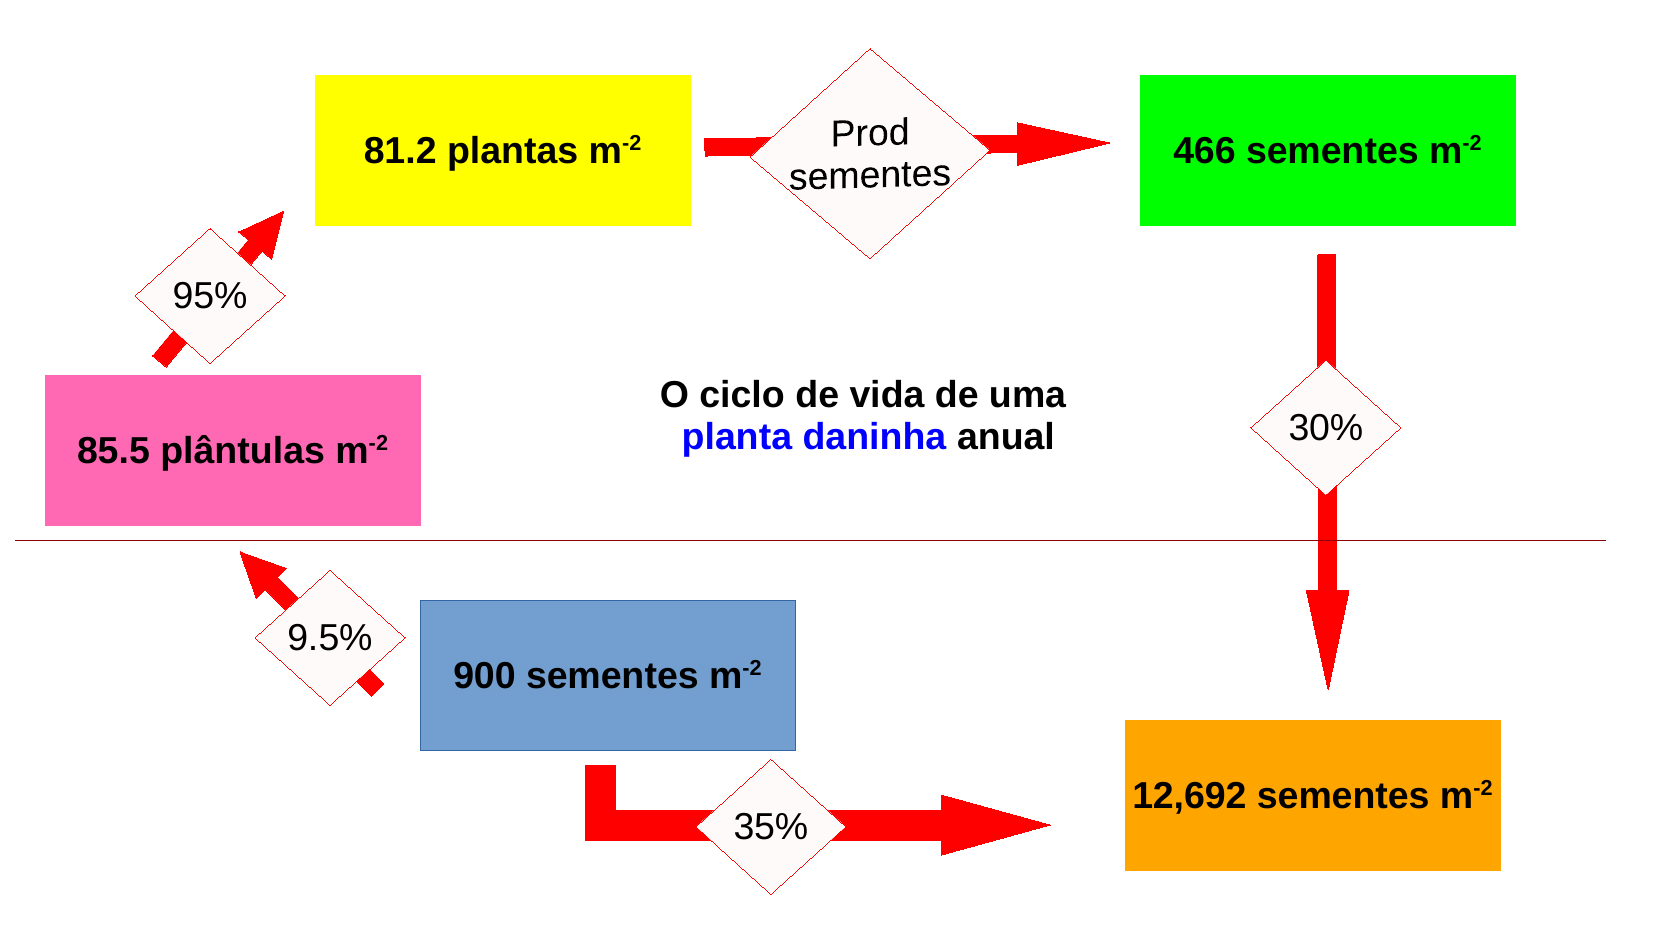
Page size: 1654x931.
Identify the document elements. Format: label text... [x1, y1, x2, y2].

text_box 95% [135, 228, 286, 364]
text_box [357, 670, 384, 697]
text_box 12,692 sementes m-2 [1125, 720, 1501, 871]
text_box 81.2 plantas m-2 [315, 75, 691, 226]
text_box 9.5% [255, 570, 406, 706]
text_box [240, 551, 298, 610]
text_box Prod sementes [750, 48, 991, 259]
text_box [152, 331, 187, 368]
text_box [704, 137, 770, 157]
text_box [1317, 254, 1336, 368]
text_box 85.5 plântulas m-2 [45, 375, 421, 526]
text_box [974, 122, 1110, 166]
text_box [1306, 541, 1349, 690]
text_box 30% [1250, 360, 1401, 496]
text_box [1318, 486, 1337, 540]
text_box [585, 765, 713, 841]
text_box O ciclo de vida de uma planta daninha anual [645, 366, 1092, 466]
text_box 466 sementes m-2 [1140, 75, 1516, 226]
text_box [238, 211, 284, 265]
text_box [829, 795, 1051, 856]
text_box 35% [695, 759, 846, 895]
text_box 900 sementes m-2 [420, 600, 796, 751]
